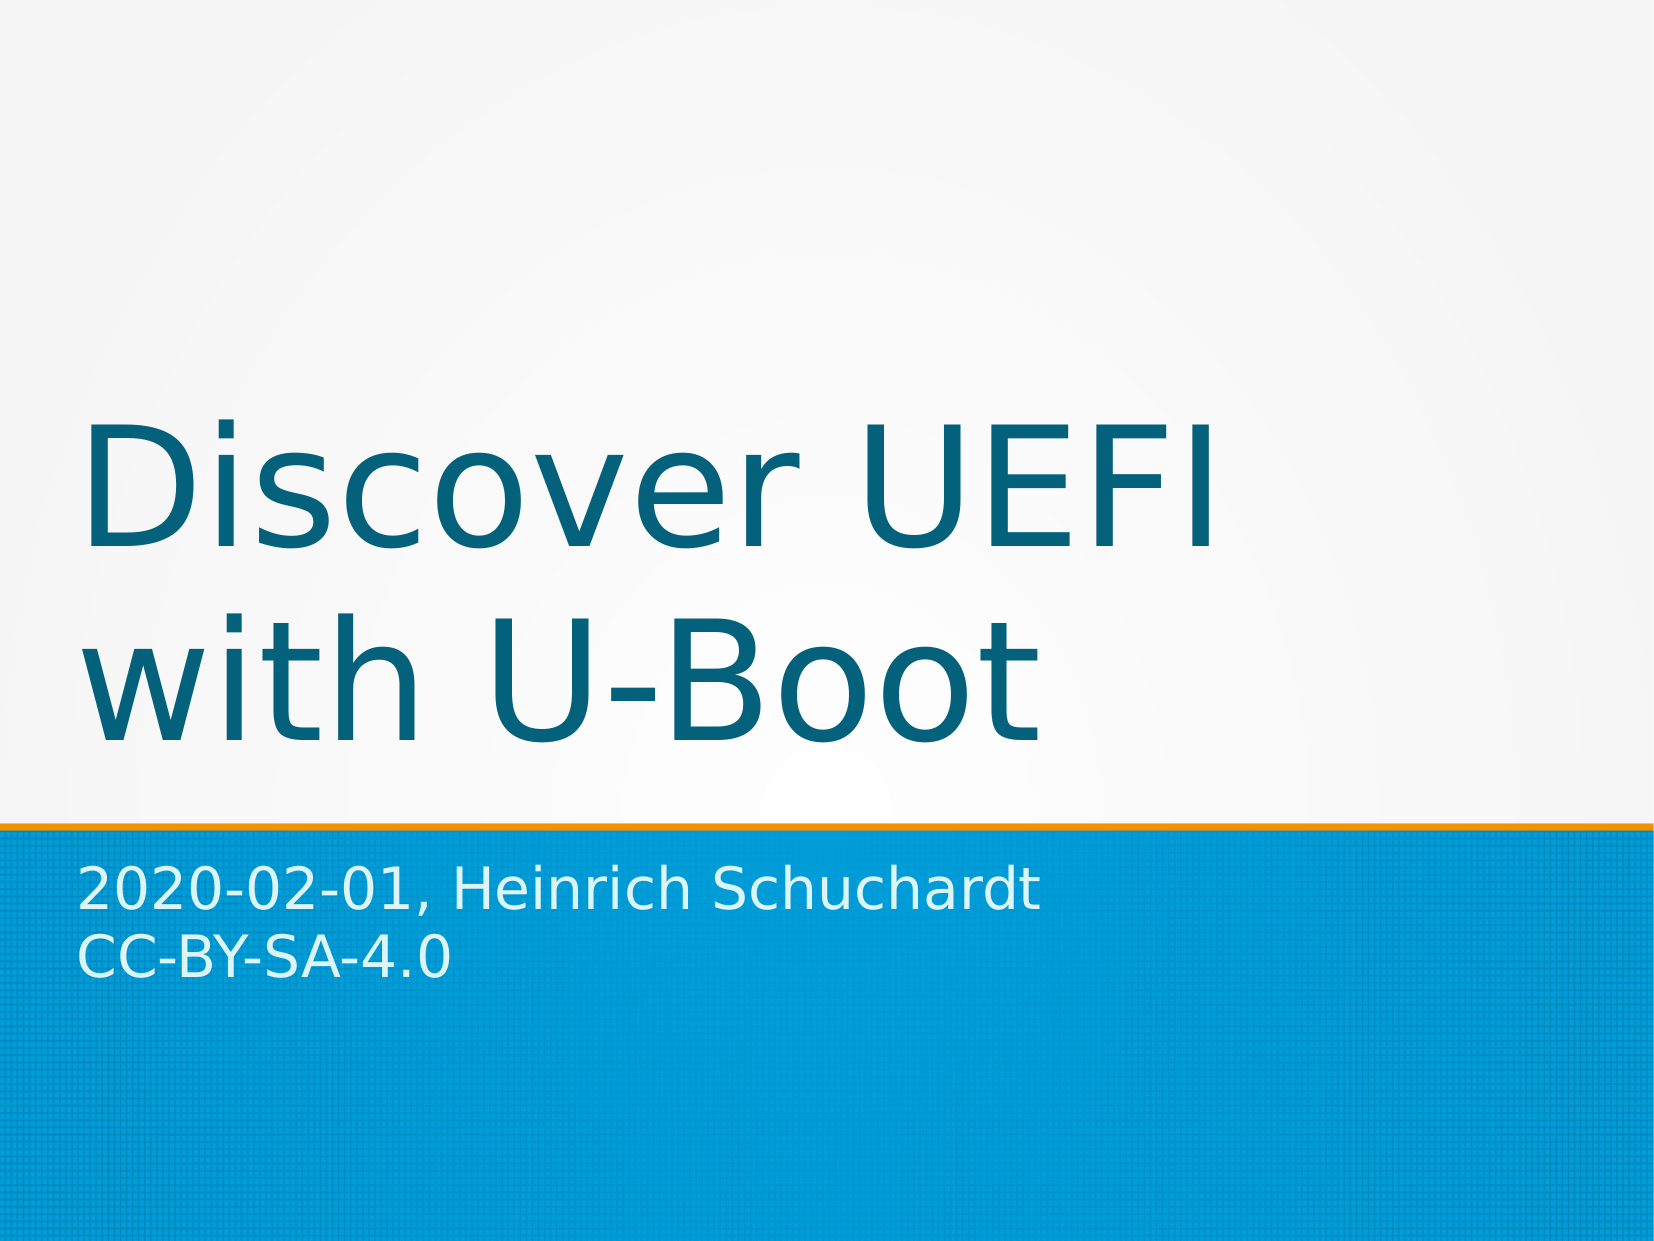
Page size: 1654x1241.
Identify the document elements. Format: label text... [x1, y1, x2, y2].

title Discover UEFI with U-Boot [75, 49, 1564, 780]
subtitle 2020-02-01, Heinrich Schuchardt CC-BY-SA-4.0 [76, 855, 1564, 1111]
picture [0, 0, 1654, 830]
